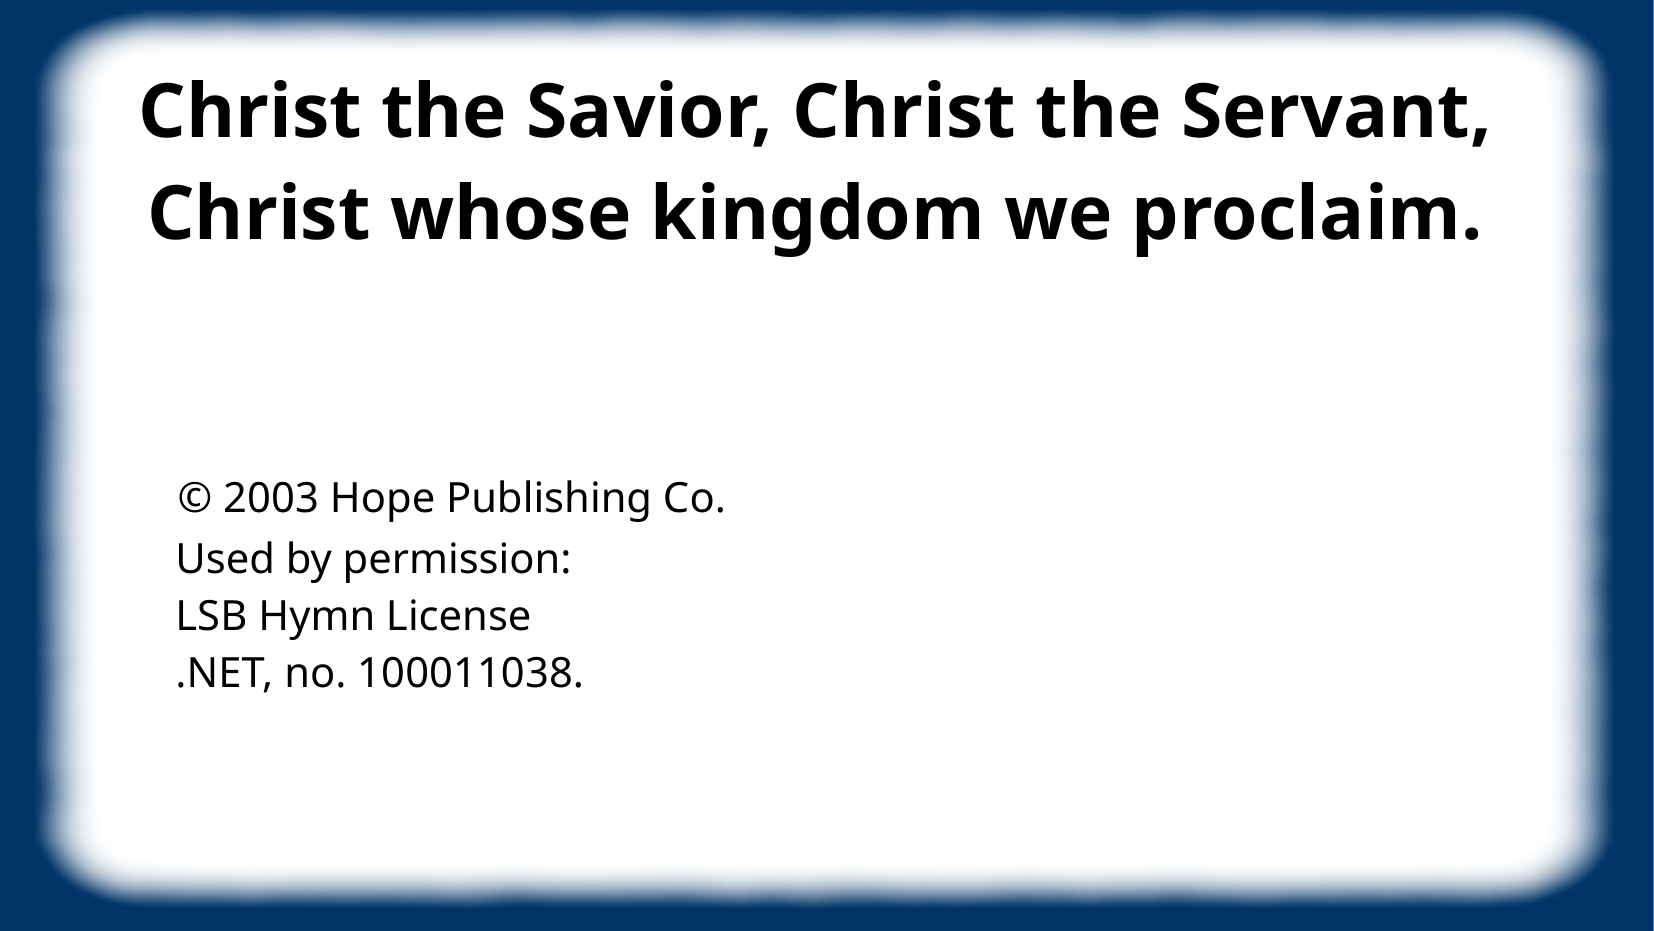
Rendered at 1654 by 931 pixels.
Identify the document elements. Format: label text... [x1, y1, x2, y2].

text_box Christ the Savior, Christ the Servant, Christ whose kingdom we proclaim. © 2003 Hope Publishing Co. Used by permission: LSB Hymn License .NET, no. 100011038. [88, 49, 1544, 708]
picture [0, 0, 1654, 931]
